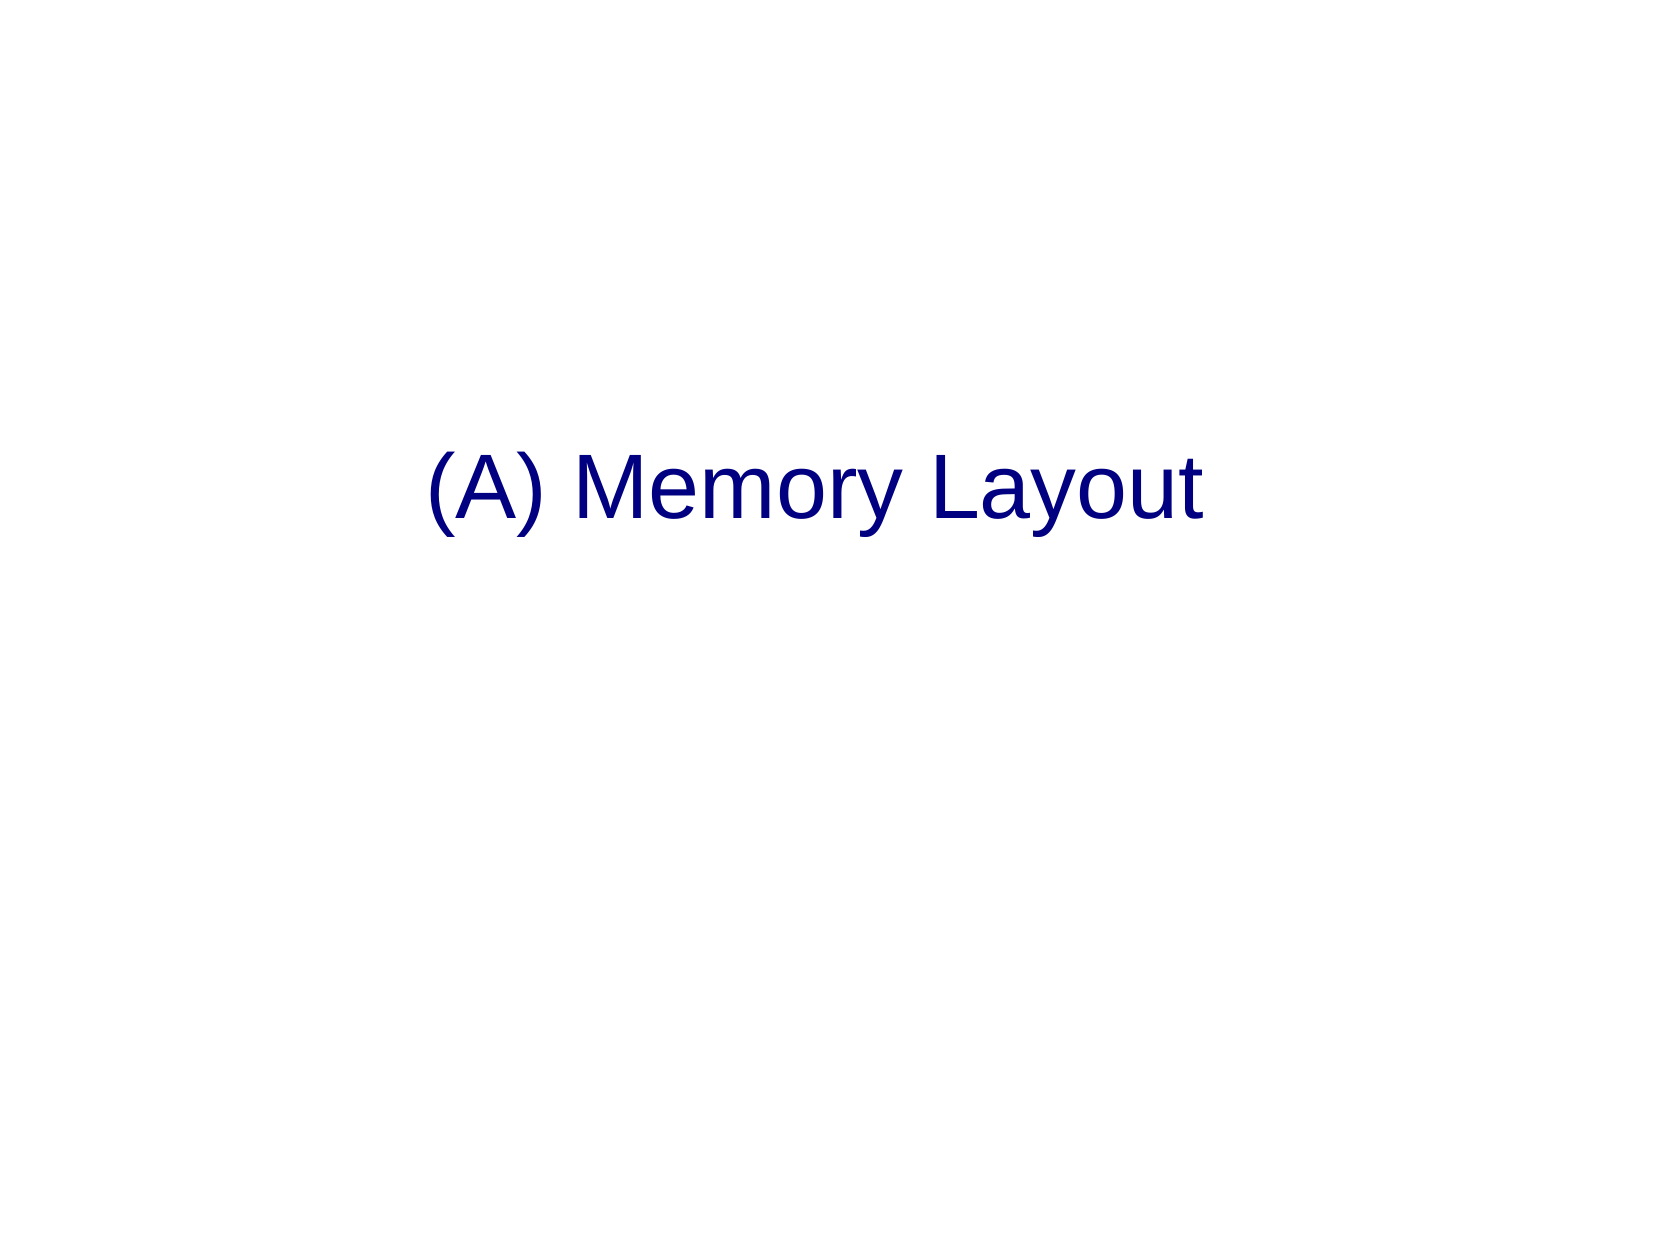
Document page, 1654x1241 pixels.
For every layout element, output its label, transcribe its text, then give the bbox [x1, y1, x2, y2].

title (A) Memory Layout [70, 383, 1560, 591]
